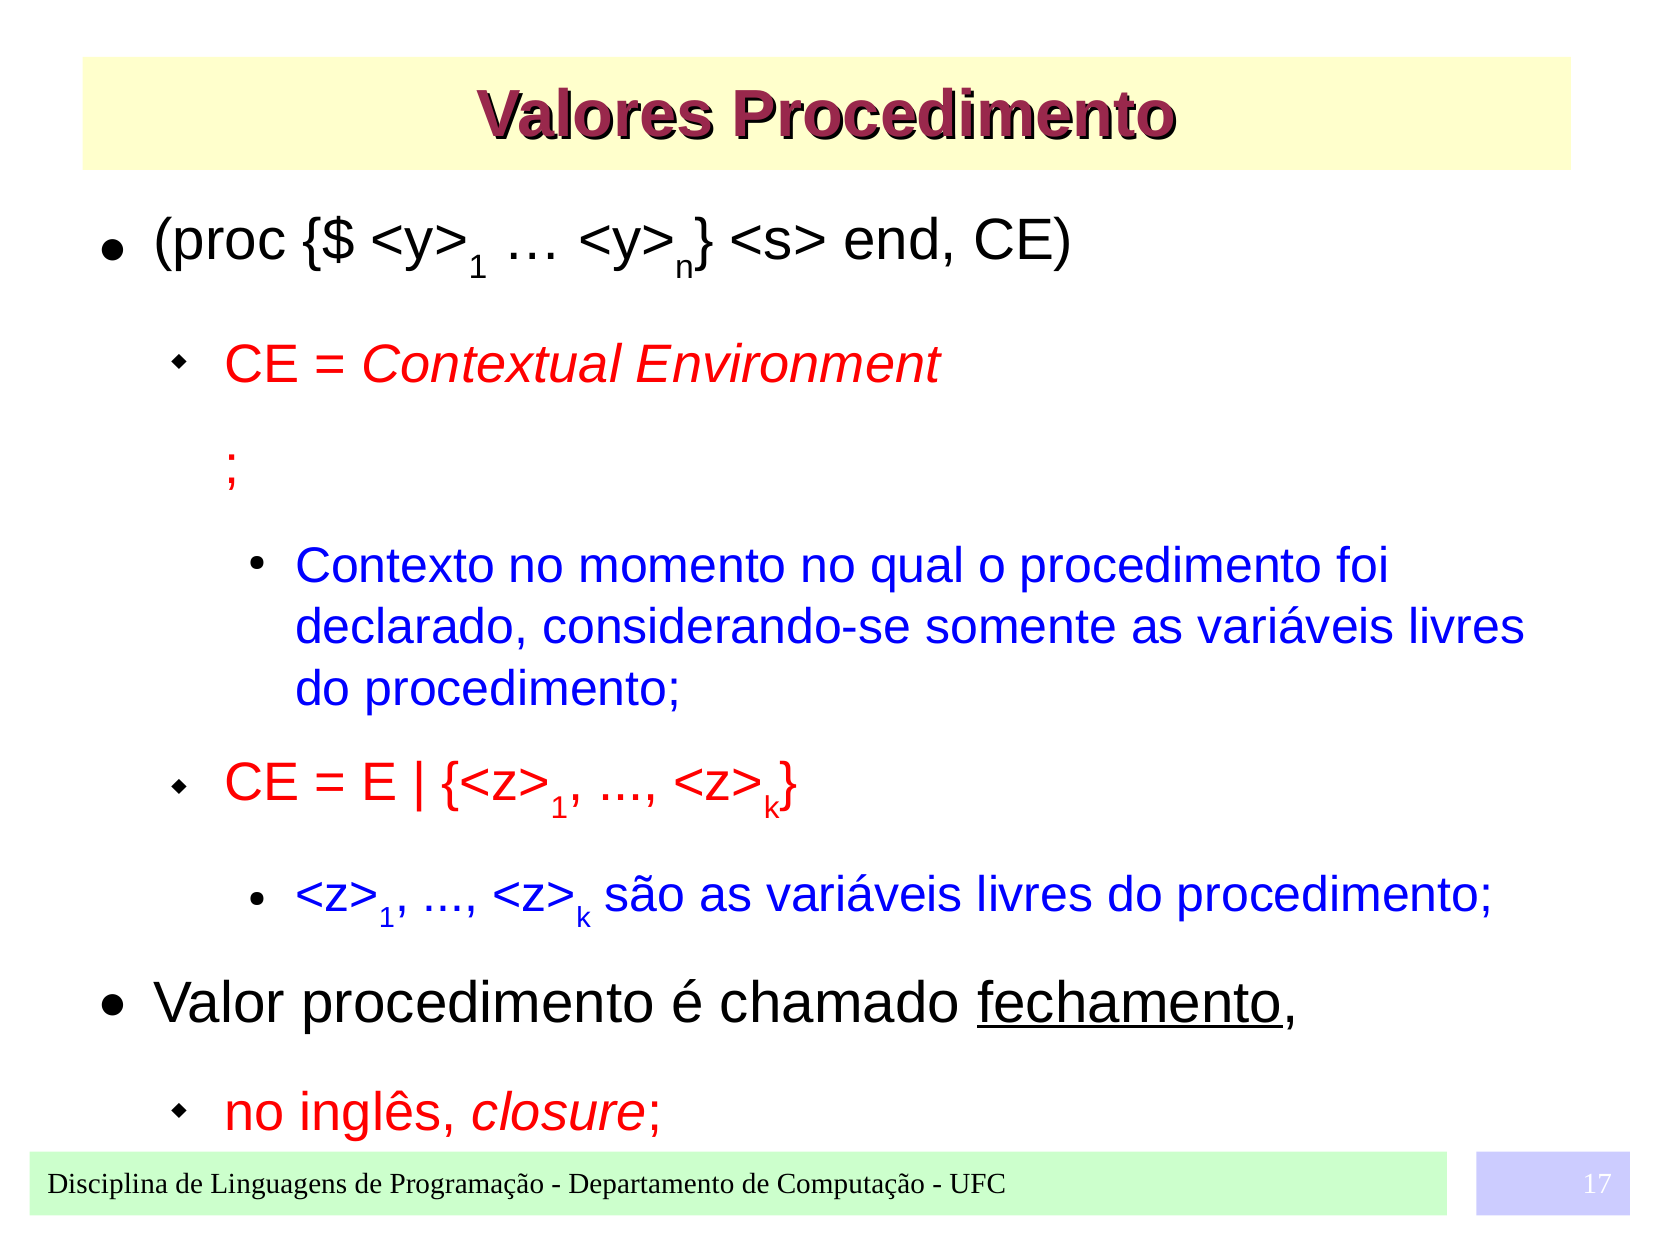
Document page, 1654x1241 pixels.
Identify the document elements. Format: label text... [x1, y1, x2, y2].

list (proc {$ <y>1 … <y>n} <s> end, CE) CE = Contextual Environment ; Contexto no momento no qual o procedimento foi declarado, considerando-se somente as variáveis livres do procedimento; CE = E | {<z>1, ..., <z>k} <z>1, ..., <z>k são as variáveis livres do procedimento; Valor procedimento é chamado fechamento, no inglês, closure; [82, 206, 1571, 1143]
title Valores Procedimento [82, 56, 1571, 170]
